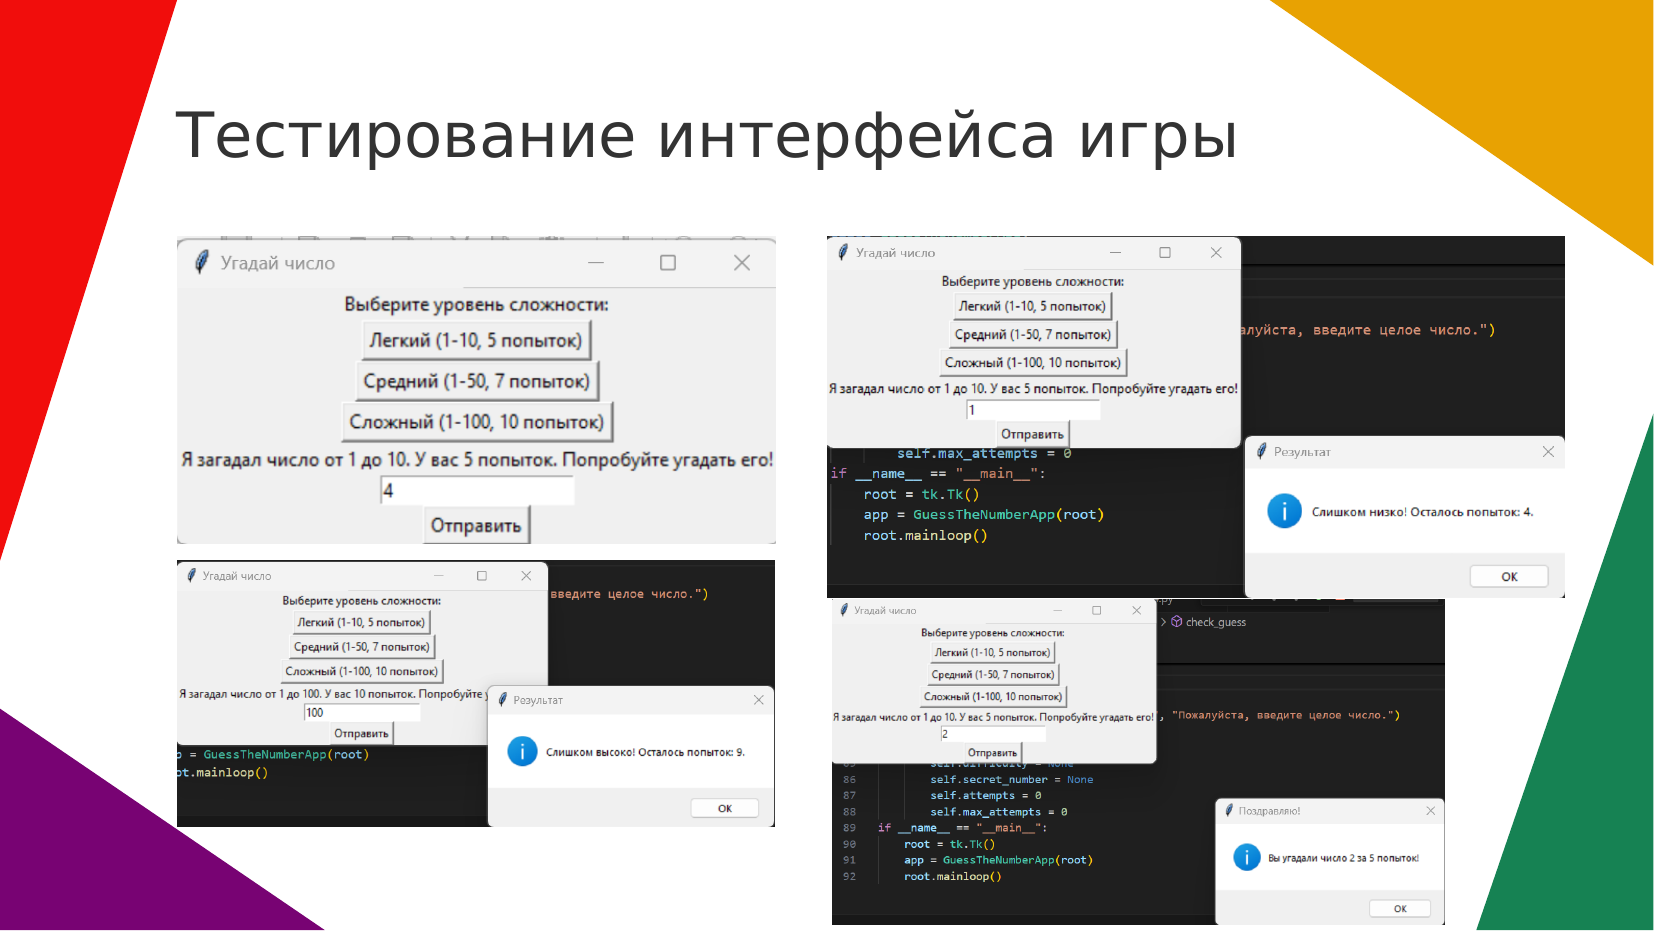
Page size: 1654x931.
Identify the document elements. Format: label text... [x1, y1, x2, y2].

text_box [1445, 856, 1595, 916]
picture [177, 561, 775, 827]
picture [827, 236, 1565, 598]
title Тестирование интерфейса игры [0, 59, 1418, 207]
picture [177, 236, 776, 544]
picture [832, 599, 1445, 925]
